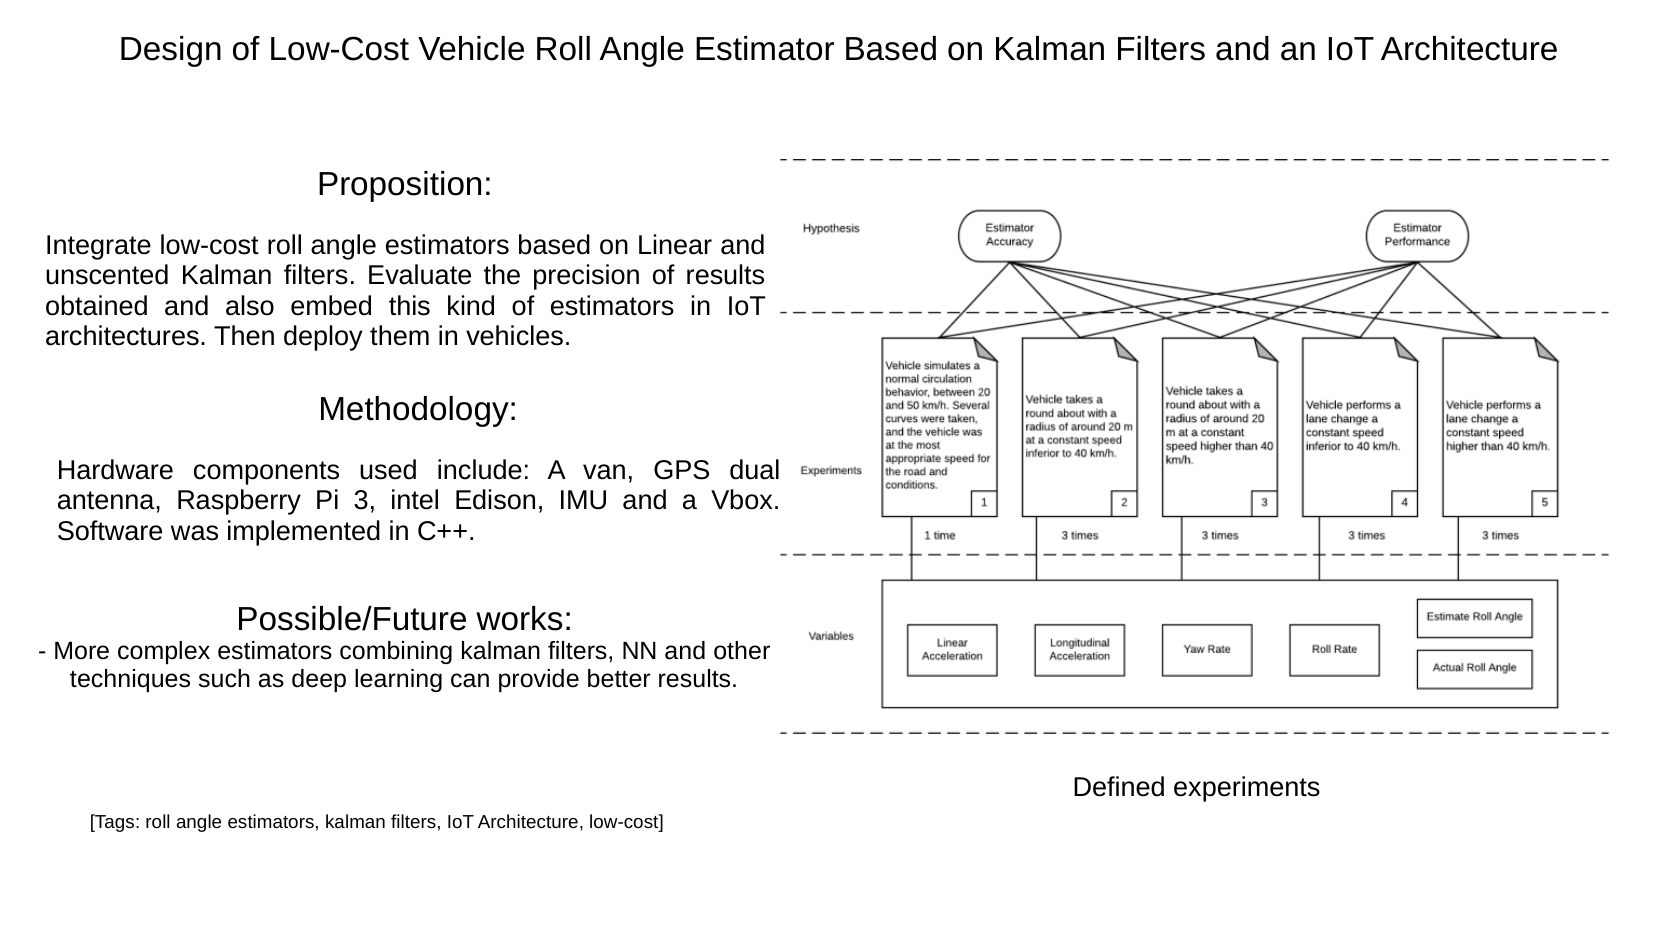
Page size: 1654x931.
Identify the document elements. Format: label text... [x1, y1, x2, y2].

text_box [Tags: roll angle estimators, kalman filters, IoT Architecture, low-cost] [75, 804, 679, 841]
text_box Defined experiments [1057, 765, 1336, 811]
text_box Possible/Future works: - More complex estimators combining kalman filters, NN and other techniques such as deep learning can provide better results. [30, 600, 781, 750]
title Design of Low-Cost Vehicle Roll Angle Estimator Based on Kalman Filters and an IoT Architecture [45, 30, 1636, 68]
subtitle Proposition: Integrate low-cost roll angle estimators based on Linear and unscented Kalman filters. Evaluate the precision of results obtained and also embed this kind of estimators in IoT architectures. Then deploy them in vehicles. [45, 165, 766, 406]
picture [780, 159, 1621, 736]
text_box Methodology: Hardware components used include: A van, GPS dual antenna, Raspberry Pi 3, intel Edison, IMU and a Vbox. Software was implemented in C++. [56, 390, 780, 577]
